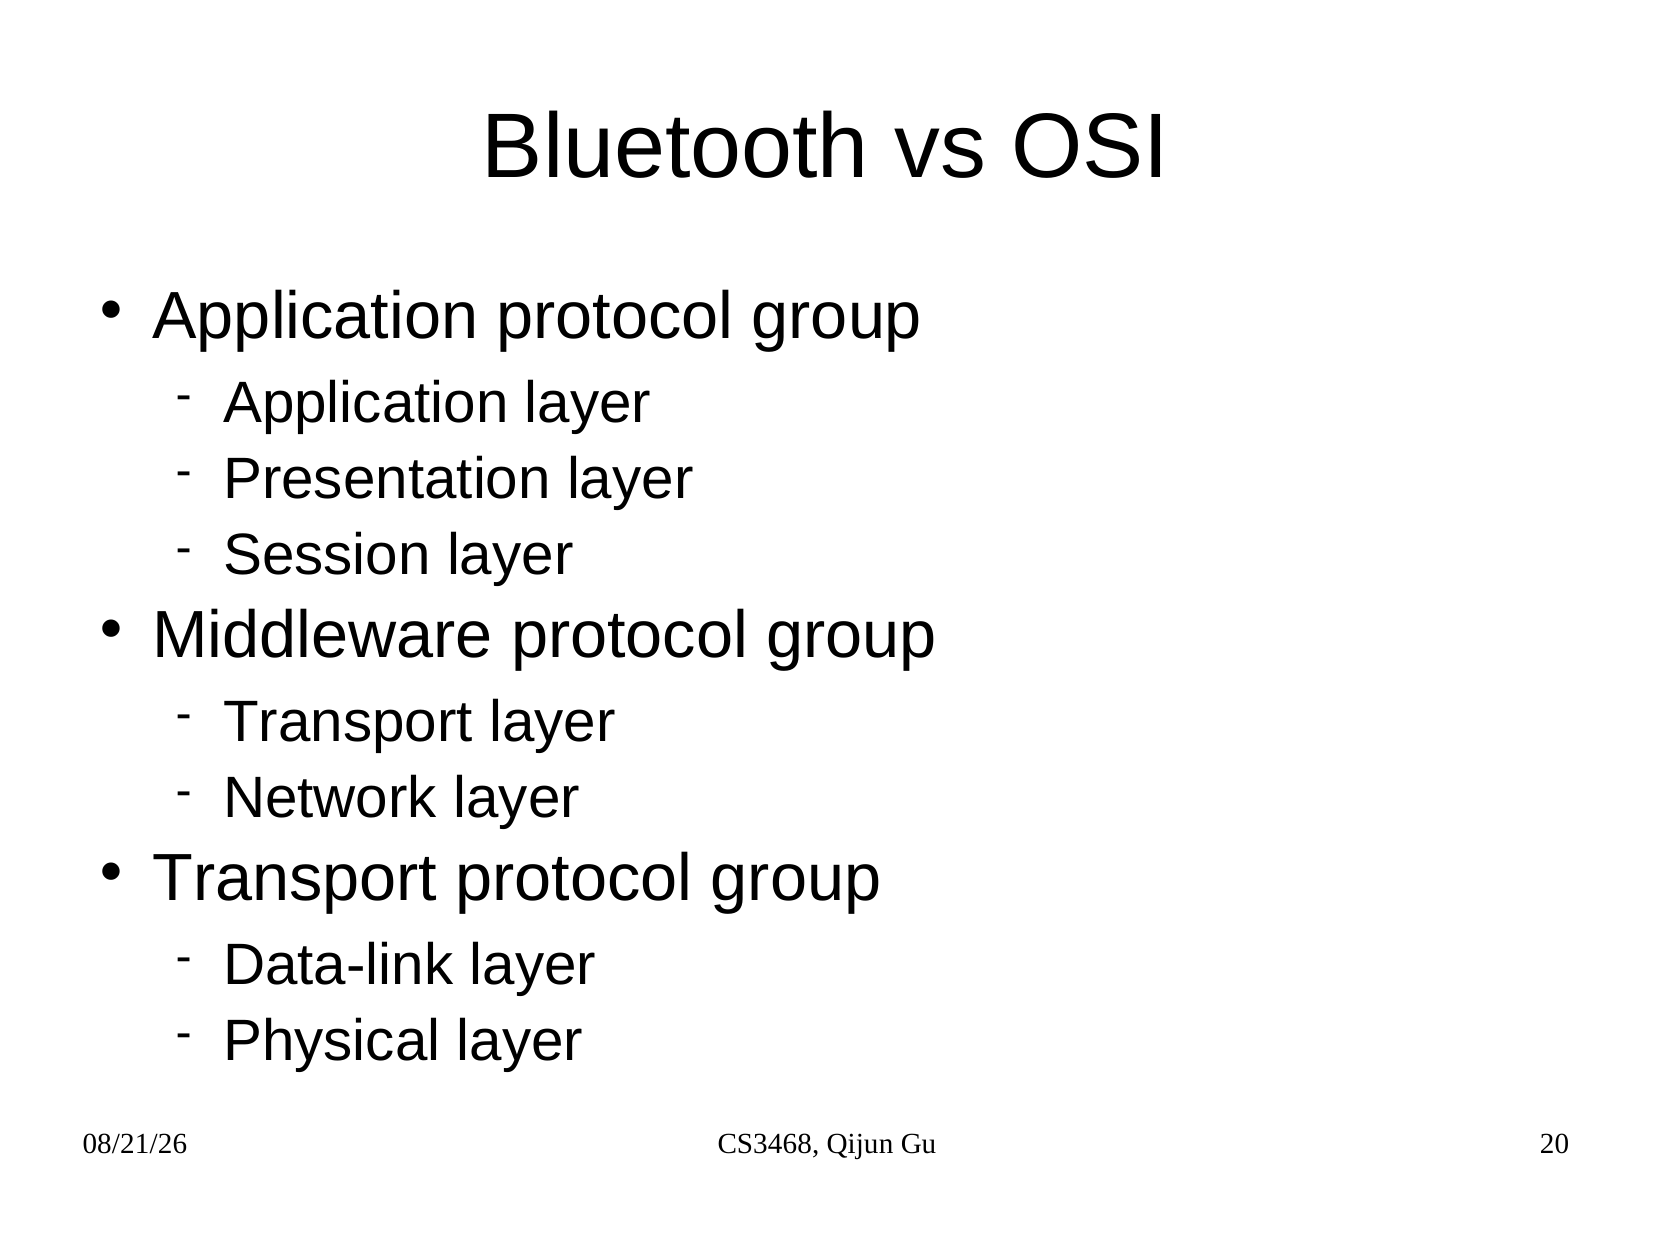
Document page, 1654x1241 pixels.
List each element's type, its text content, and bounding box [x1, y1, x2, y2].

list Application protocol group Application layer Presentation layer Session layer Middleware protocol group Transport layer Network layer Transport protocol group Data-link layer Physical layer [82, 290, 1571, 1122]
title Bluetooth vs OSI [82, 56, 1571, 249]
